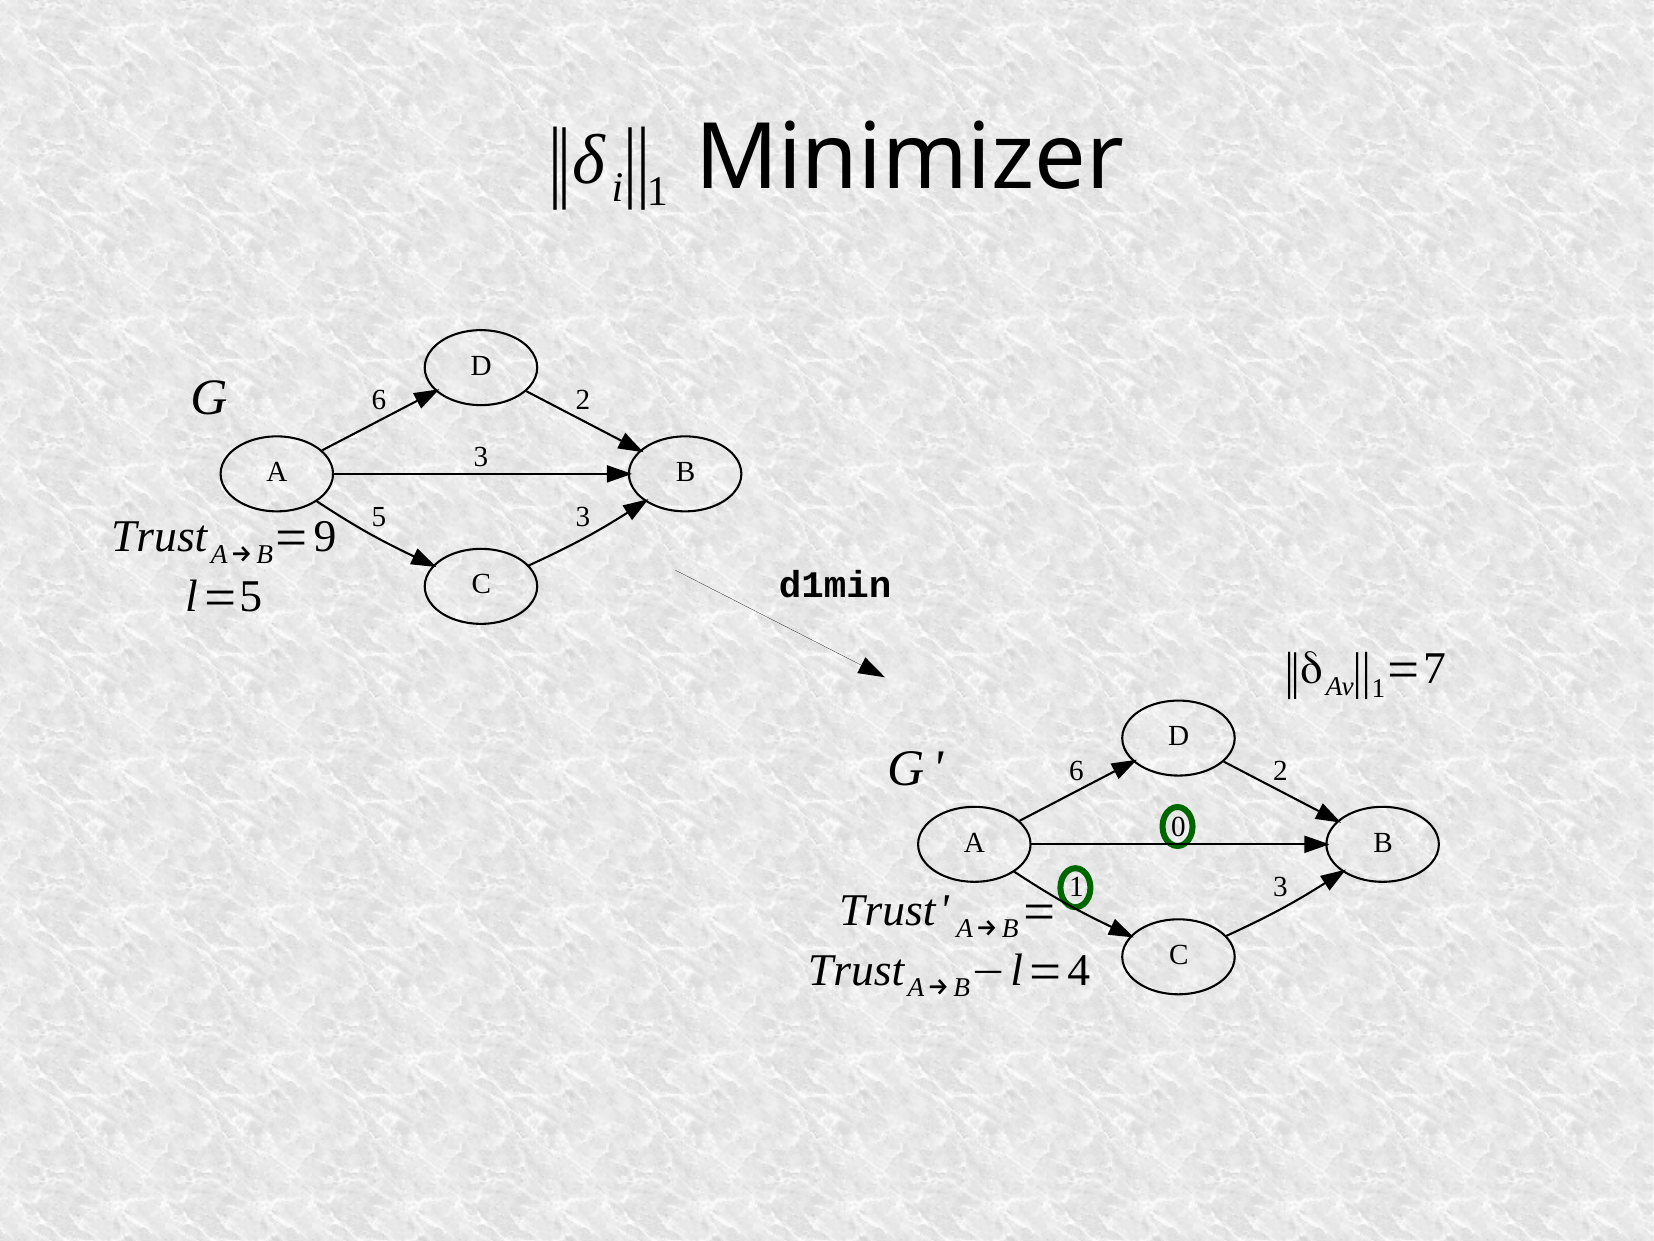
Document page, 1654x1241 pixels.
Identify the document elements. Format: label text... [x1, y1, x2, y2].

chart [177, 369, 211, 427]
picture [0, 0, 1654, 1241]
chart [99, 512, 211, 622]
chart [1268, 643, 1458, 705]
chart [796, 886, 908, 1003]
title Minimizer [82, 49, 1571, 257]
chart [523, 121, 686, 215]
chart [874, 740, 908, 798]
text_box d1min [751, 559, 931, 617]
